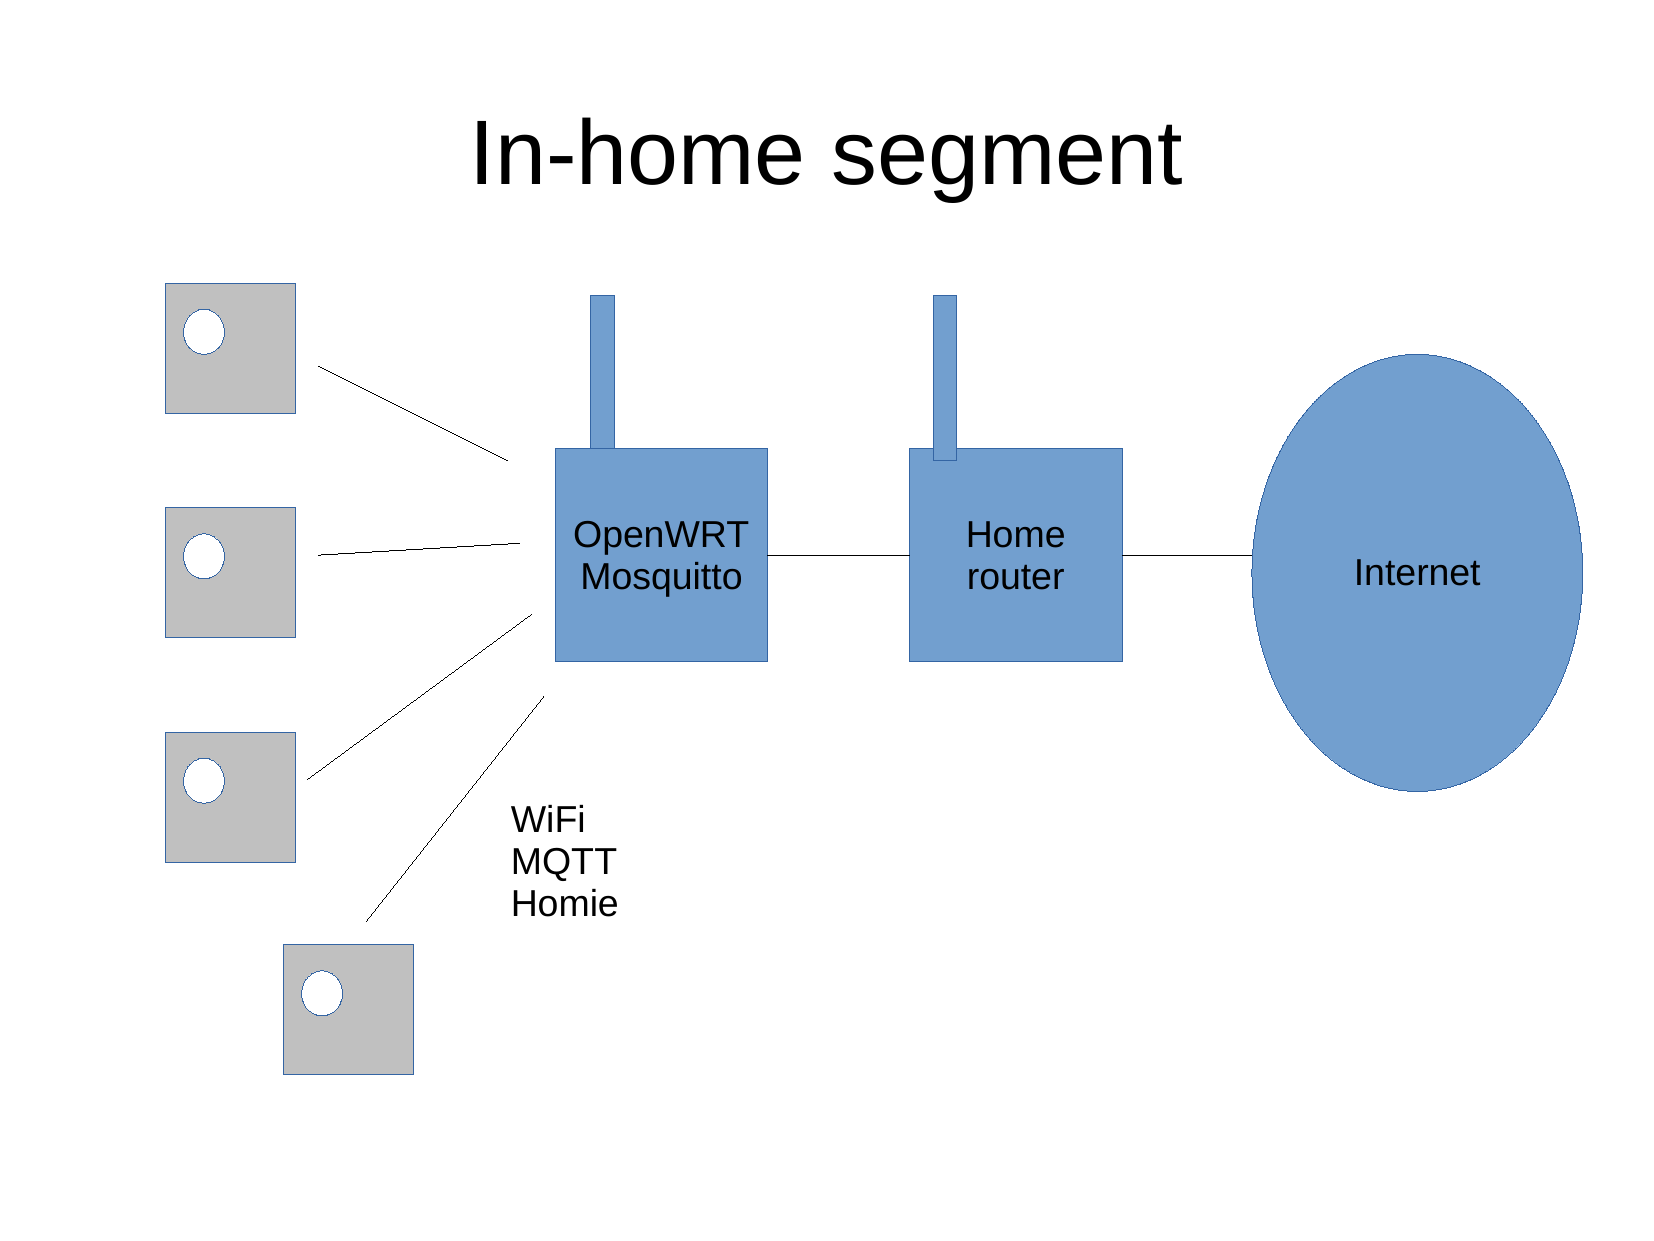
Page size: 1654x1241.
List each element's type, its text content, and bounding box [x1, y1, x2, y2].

text_box [590, 295, 615, 449]
title In-home segment [82, 49, 1571, 257]
text_box Internet [1251, 354, 1583, 792]
text_box WiFi MQTT Homie [496, 791, 650, 933]
text_box [933, 295, 957, 461]
text_box Home router [909, 448, 1123, 662]
text_box [165, 732, 296, 863]
text_box OpenWRT Mosquitto [555, 448, 768, 662]
text_box [165, 283, 296, 414]
text_box [283, 944, 414, 1075]
text_box [165, 507, 296, 638]
